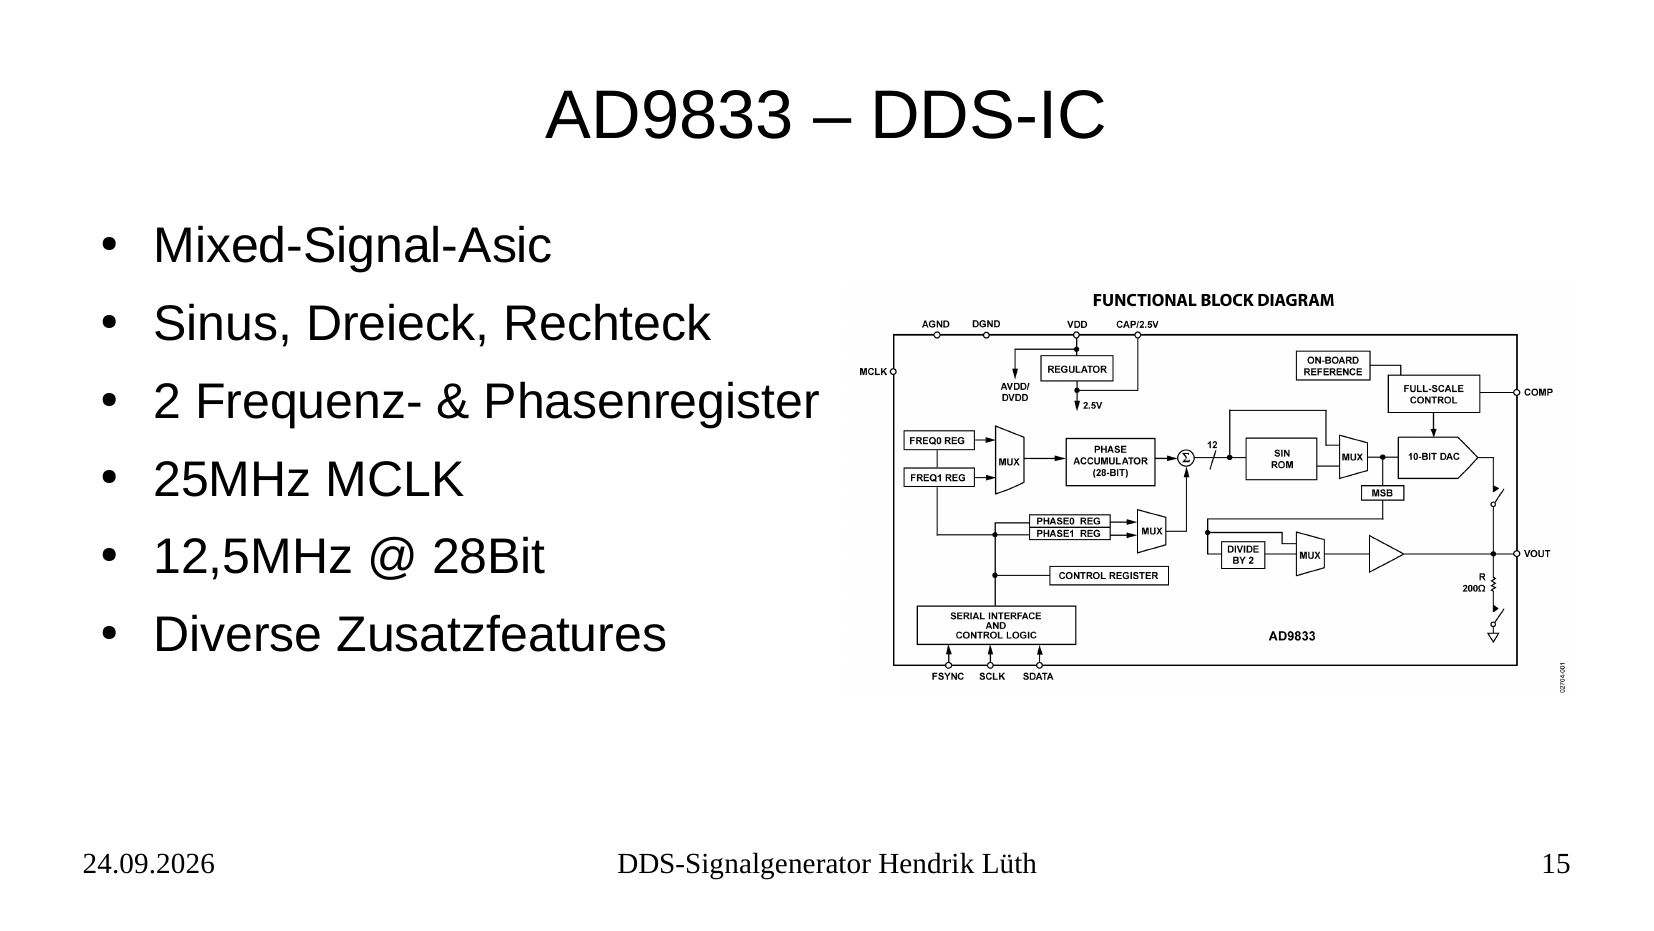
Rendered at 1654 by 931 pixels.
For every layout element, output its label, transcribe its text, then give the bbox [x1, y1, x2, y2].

picture [845, 278, 1572, 696]
title AD9833 – DDS-IC [82, 36, 1571, 193]
list Mixed-Signal-Asic Sinus, Dreieck, Rechteck 2 Frequenz- & Phasenregister 25MHz MCLK 12,5MHz @ 28Bit Diverse Zusatzfeatures [82, 217, 846, 757]
